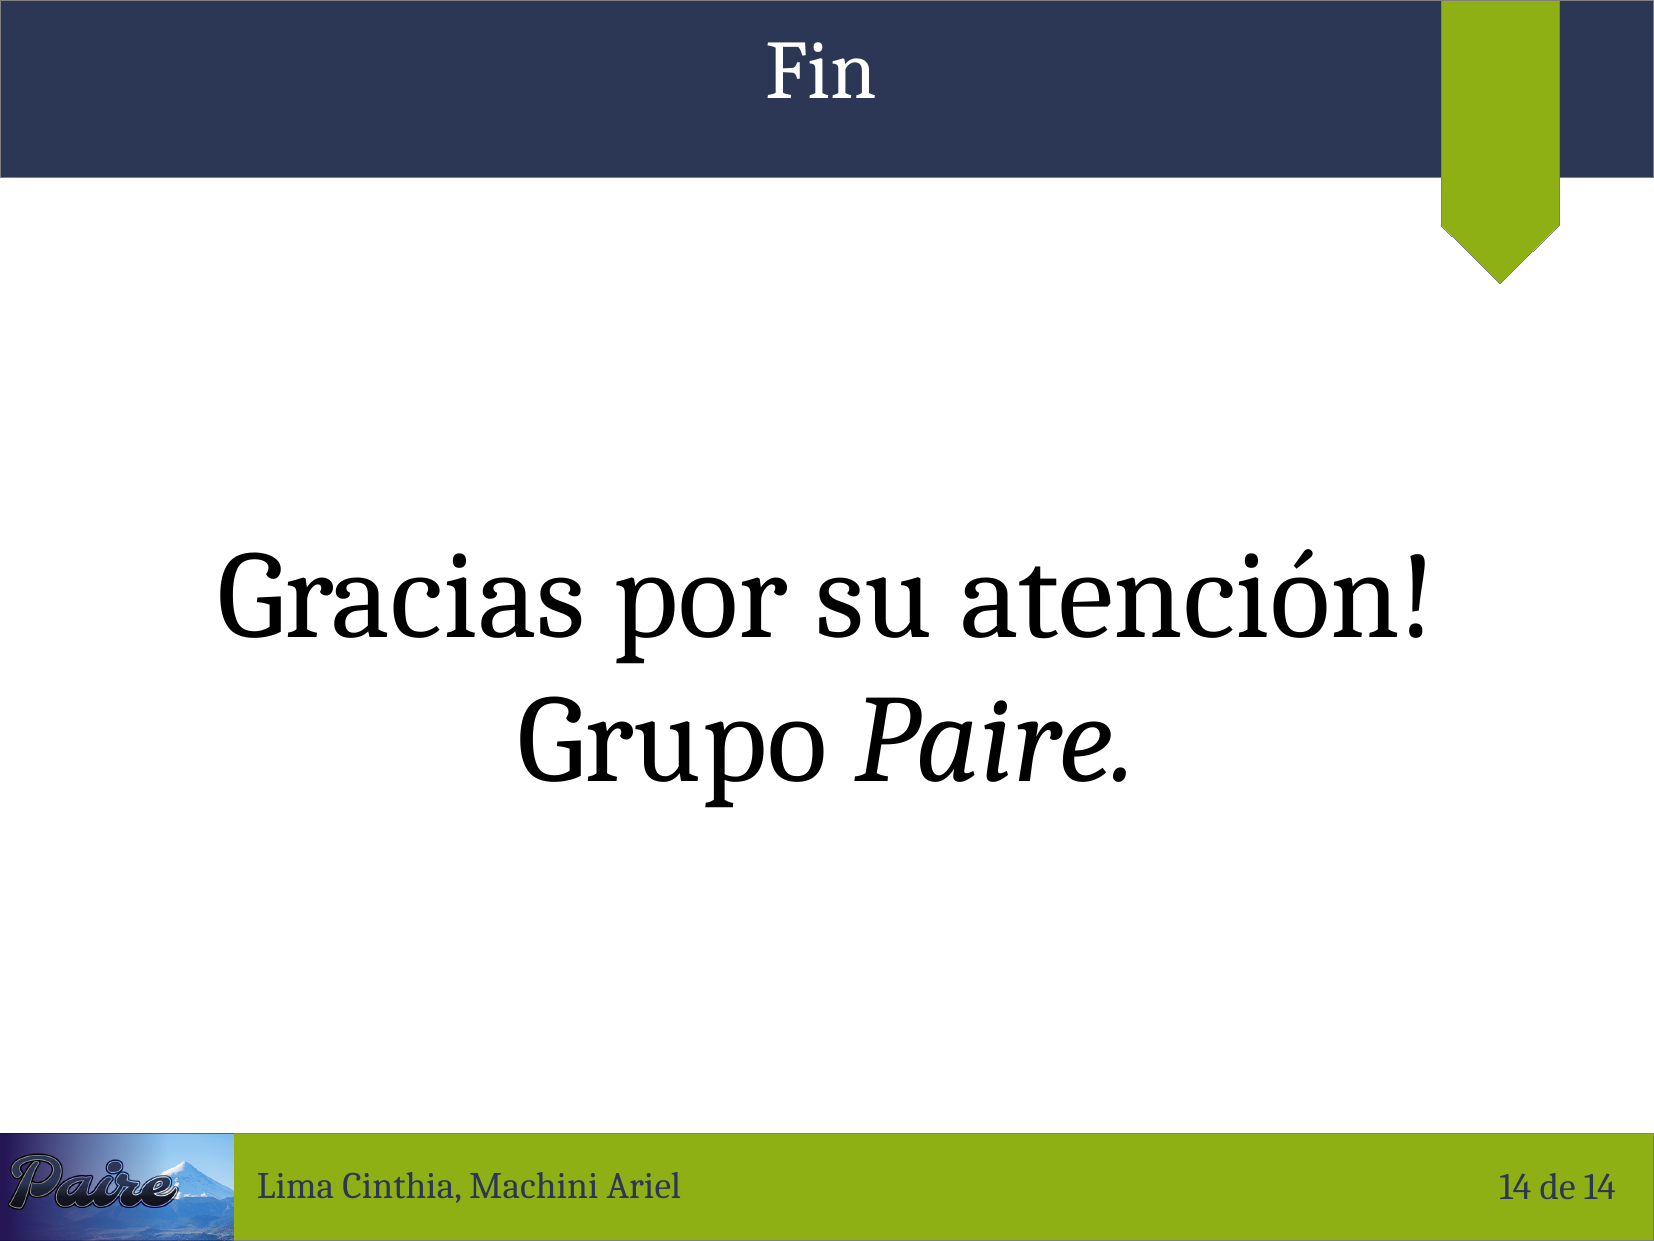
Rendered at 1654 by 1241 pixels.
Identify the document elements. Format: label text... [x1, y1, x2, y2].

picture [0, 1133, 234, 1241]
text_box Gracias por su atención! Grupo Paire. [17, 517, 1636, 870]
text_box Lima Cinthia, Machini Ariel [242, 1157, 715, 1217]
text_box Fin [342, 15, 1300, 130]
text_box <number> de 14 [1476, 1158, 1654, 1241]
text_box [0, 0, 1654, 284]
text_box [234, 1133, 1654, 1241]
